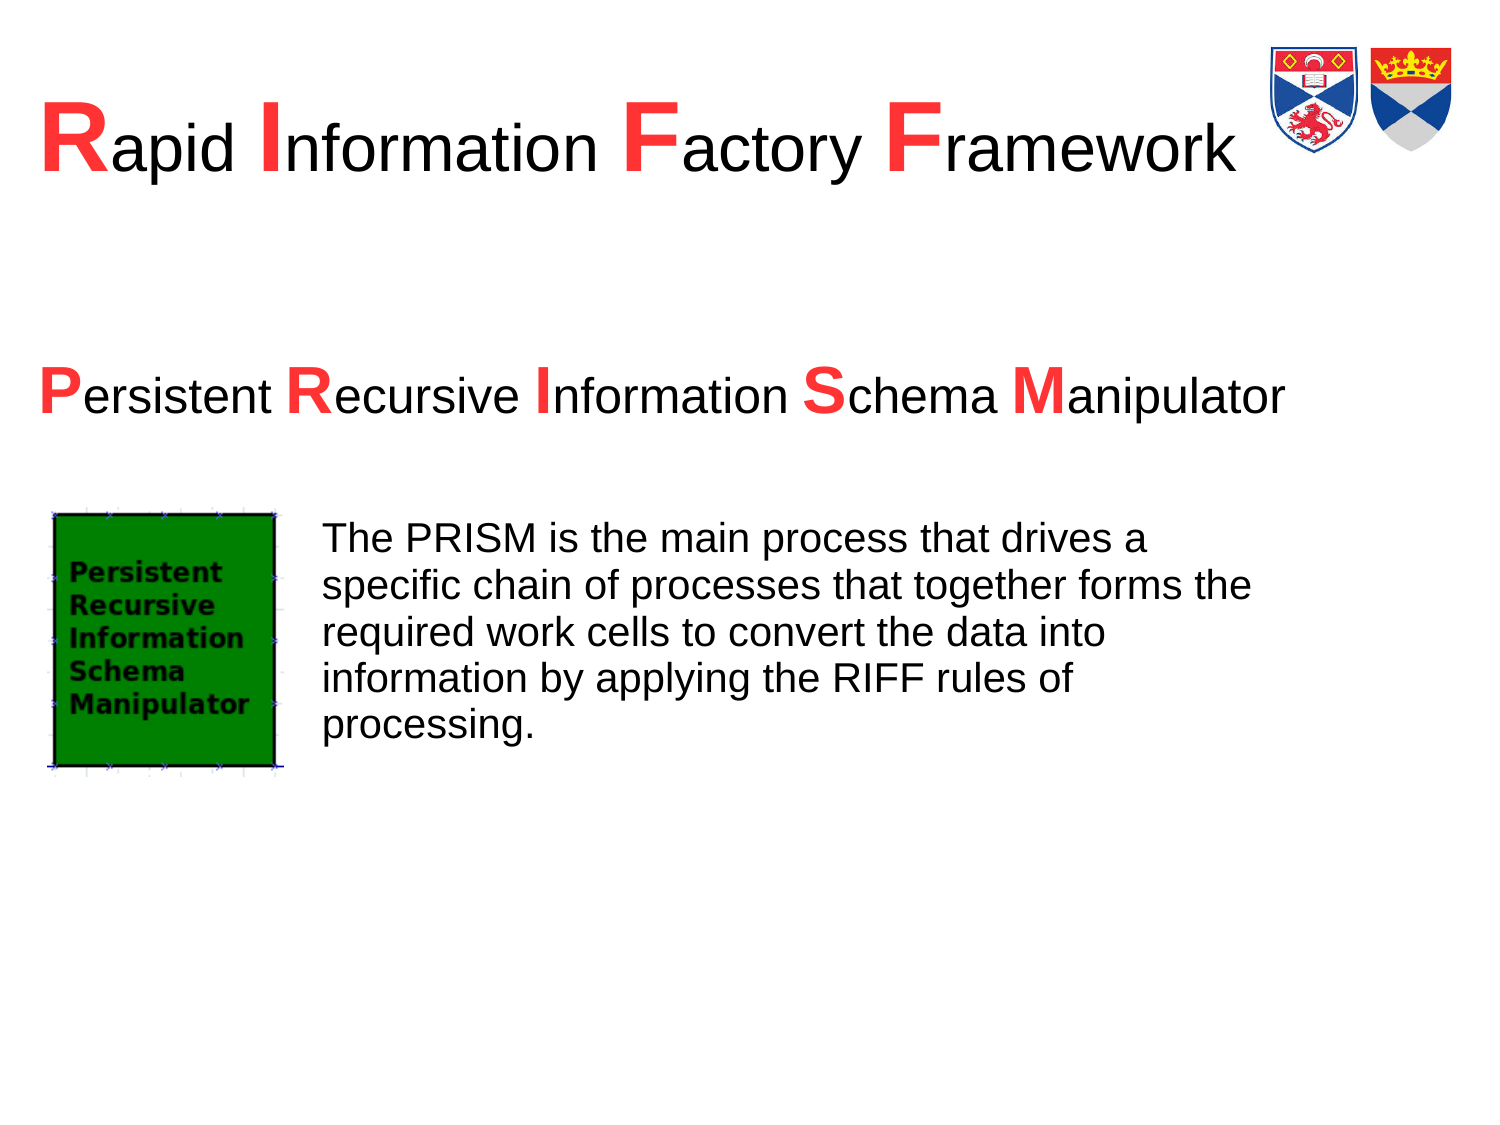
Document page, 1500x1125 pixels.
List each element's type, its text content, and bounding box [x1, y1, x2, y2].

text_box The PRISM is the main process that drives a specific chain of processes that together forms the required work cells to convert the data into information by applying the RIFF rules of processing. [307, 507, 1300, 758]
text_box Rapid Information Factory Framework [23, 73, 1269, 201]
picture [1268, 45, 1465, 154]
picture [47, 507, 284, 777]
text_box Persistent Recursive Information Schema Manipulator [23, 345, 1458, 438]
